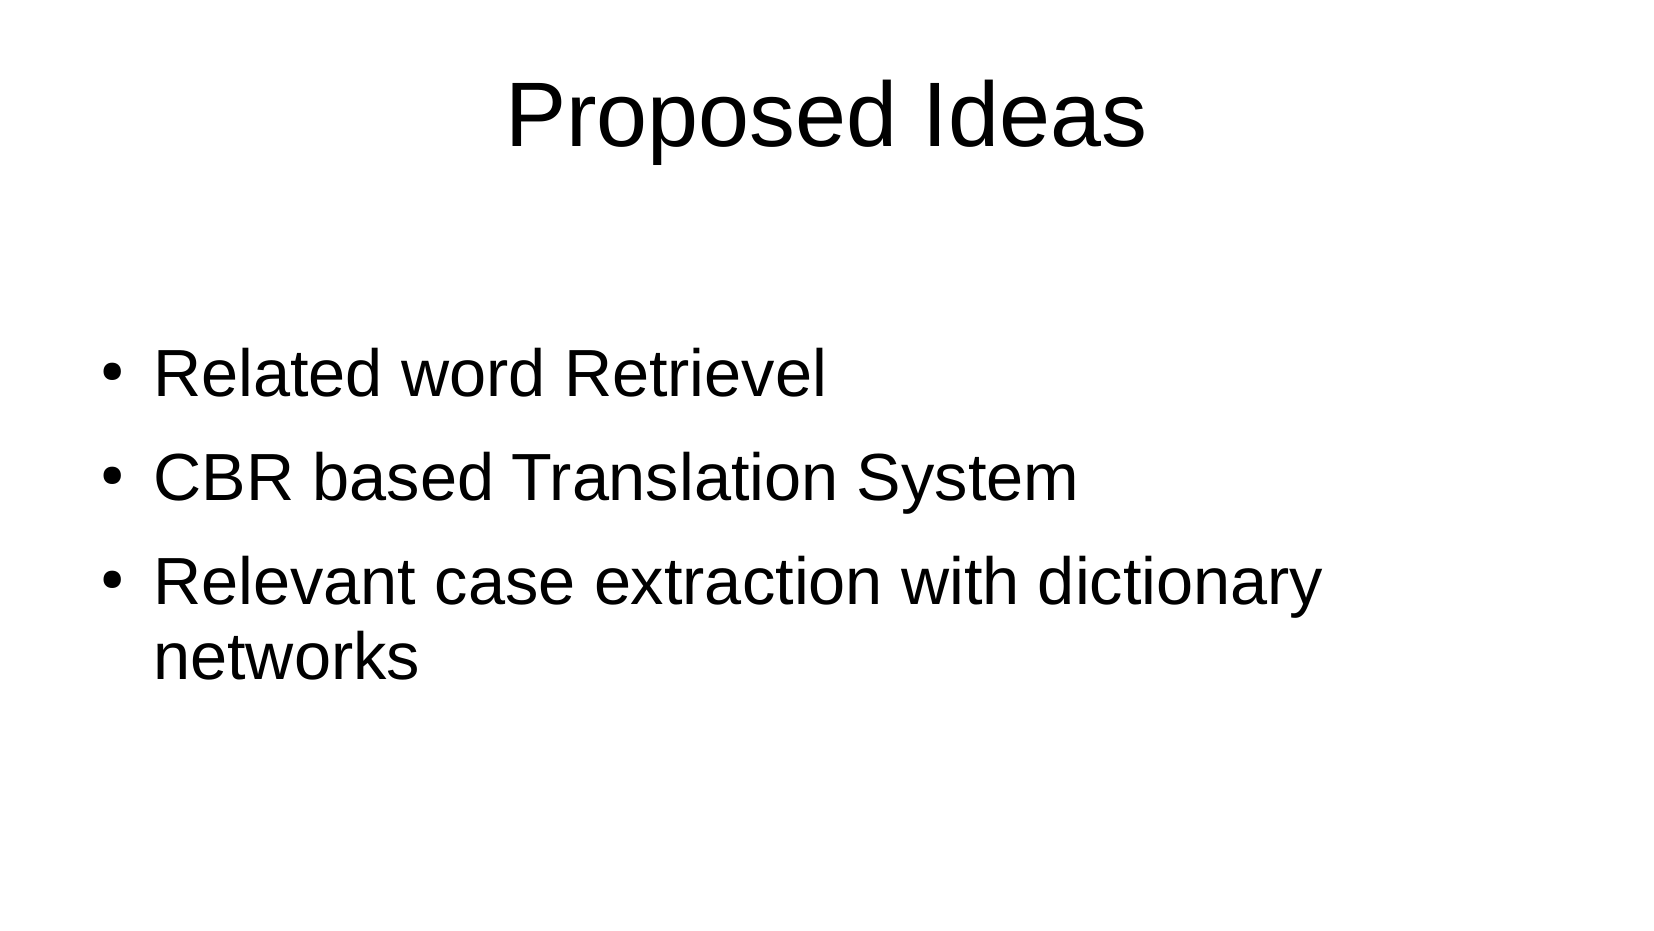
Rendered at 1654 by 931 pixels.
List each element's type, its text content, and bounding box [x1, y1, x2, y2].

title Proposed Ideas [82, 37, 1571, 193]
list Related word Retrievel CBR based Translation System Relevant case extraction with dictionary networks [82, 335, 1571, 697]
